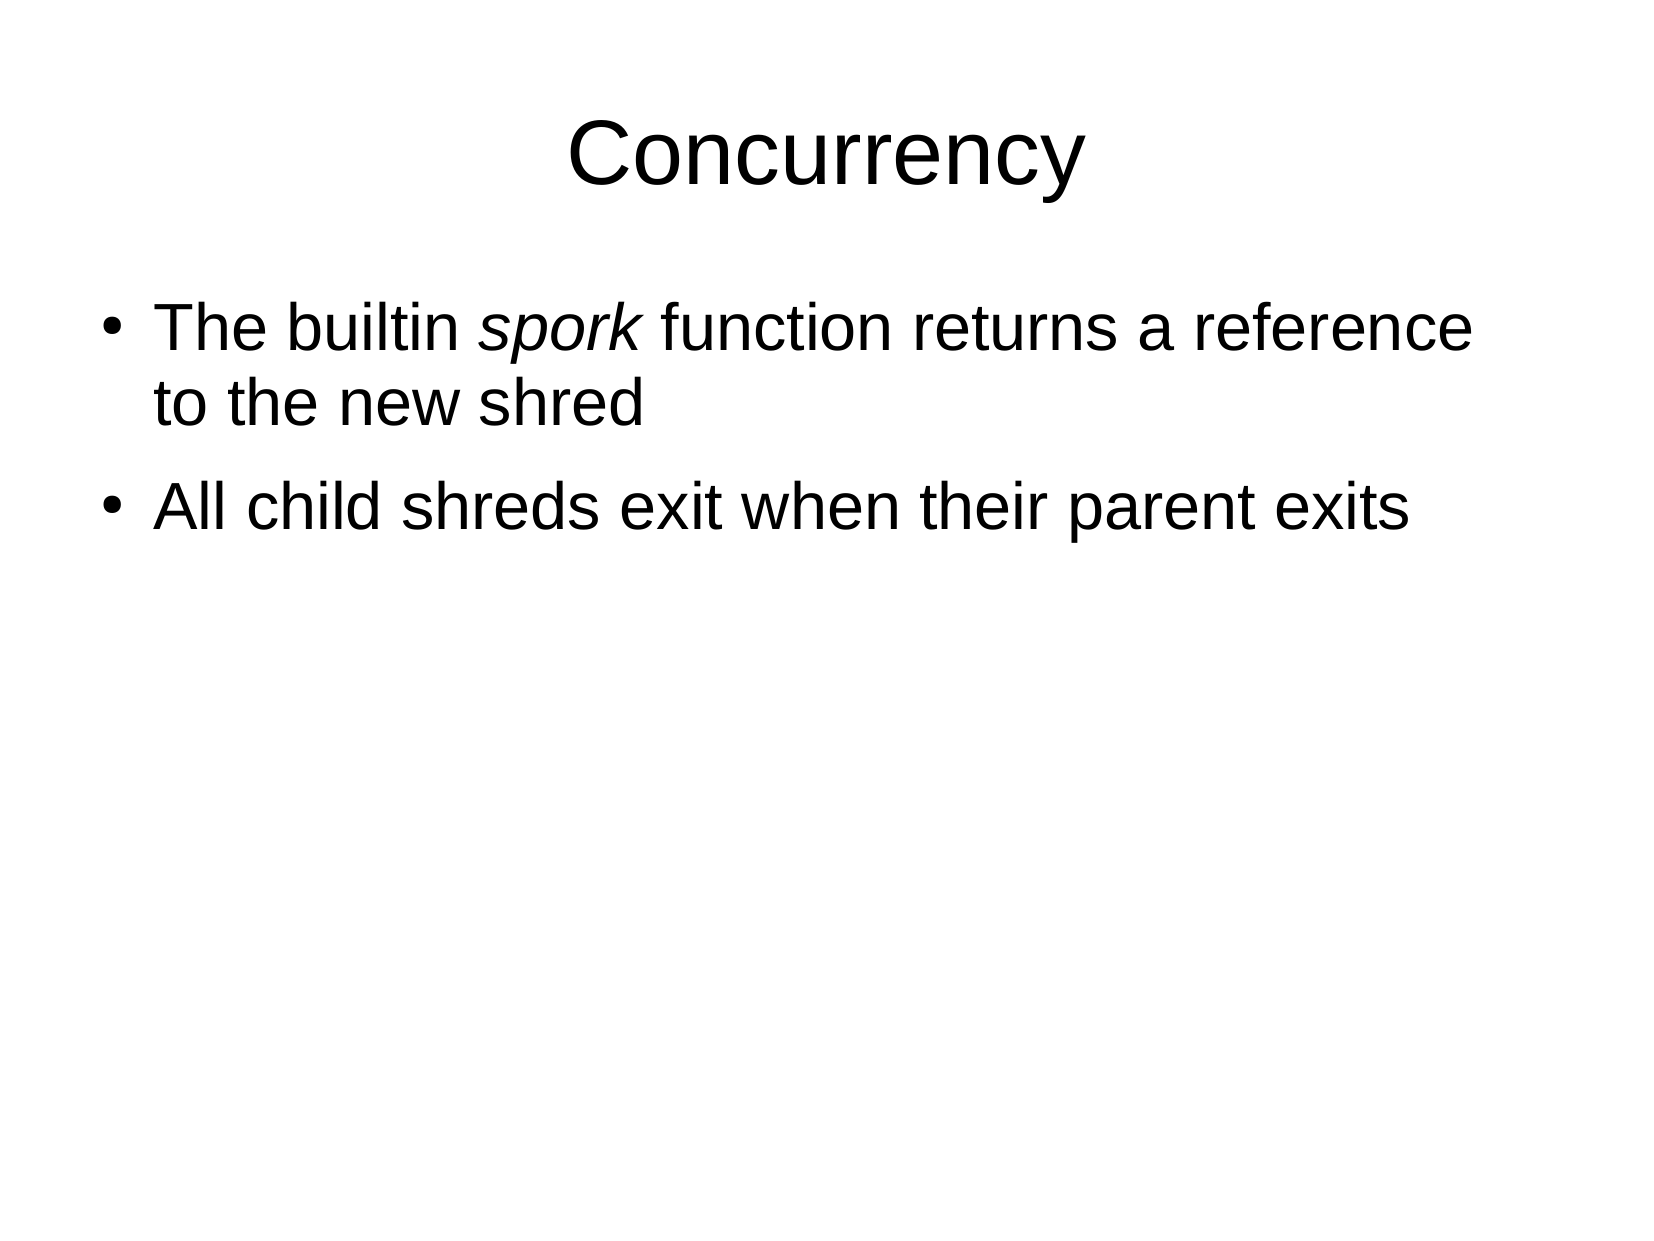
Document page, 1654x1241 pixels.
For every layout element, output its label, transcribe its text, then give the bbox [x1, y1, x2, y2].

list The builtin spork function returns a reference to the new shred All child shreds exit when their parent exits [82, 290, 1538, 1010]
title Concurrency [82, 49, 1571, 257]
